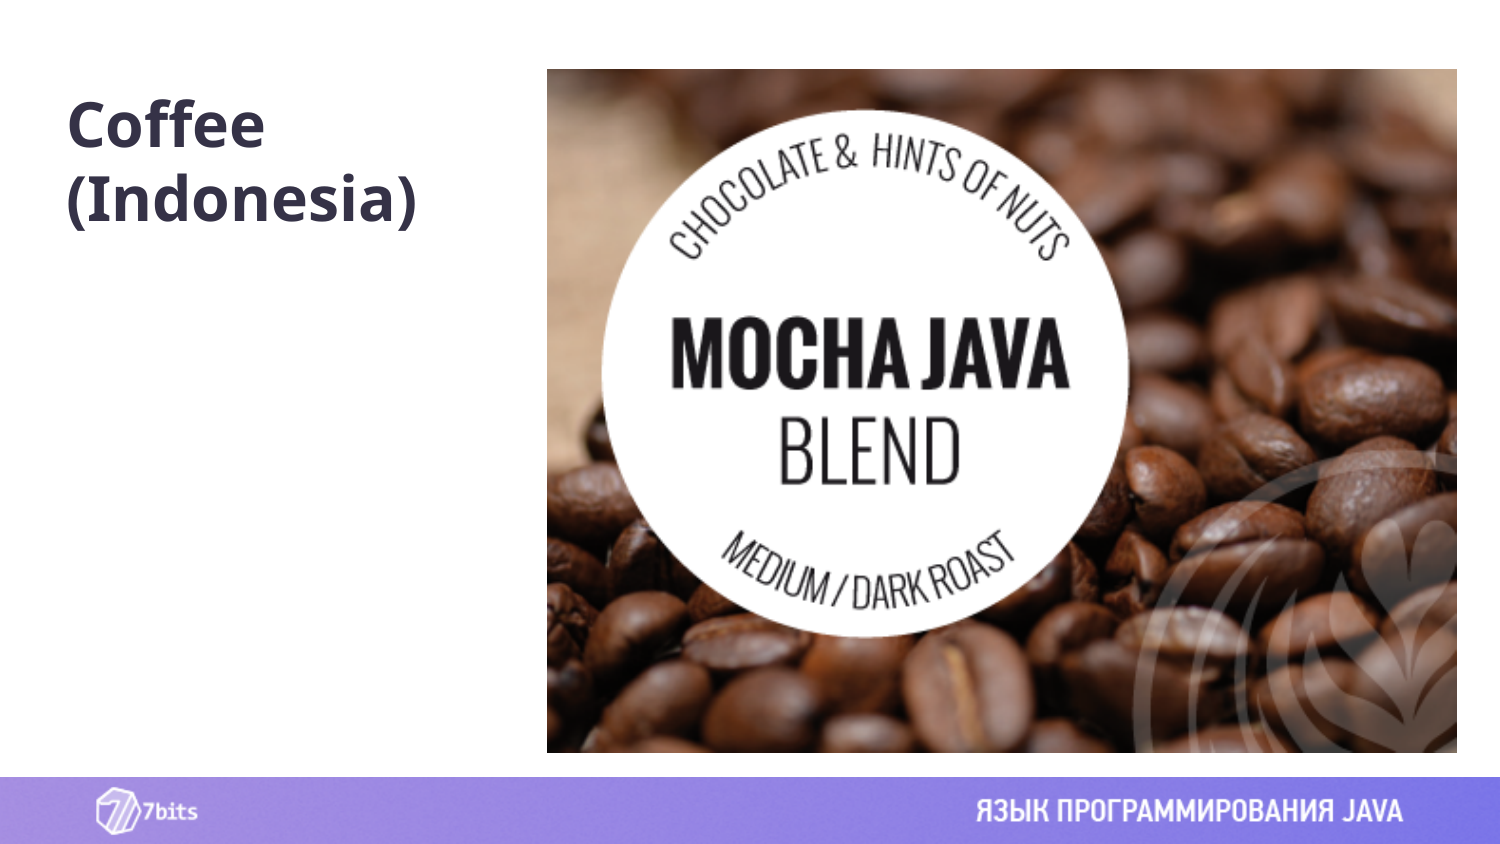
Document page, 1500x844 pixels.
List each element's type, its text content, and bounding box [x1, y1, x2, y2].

title Coffee (Indonesia) [51, 69, 521, 164]
picture [547, 69, 1457, 753]
picture [0, 777, 1500, 844]
